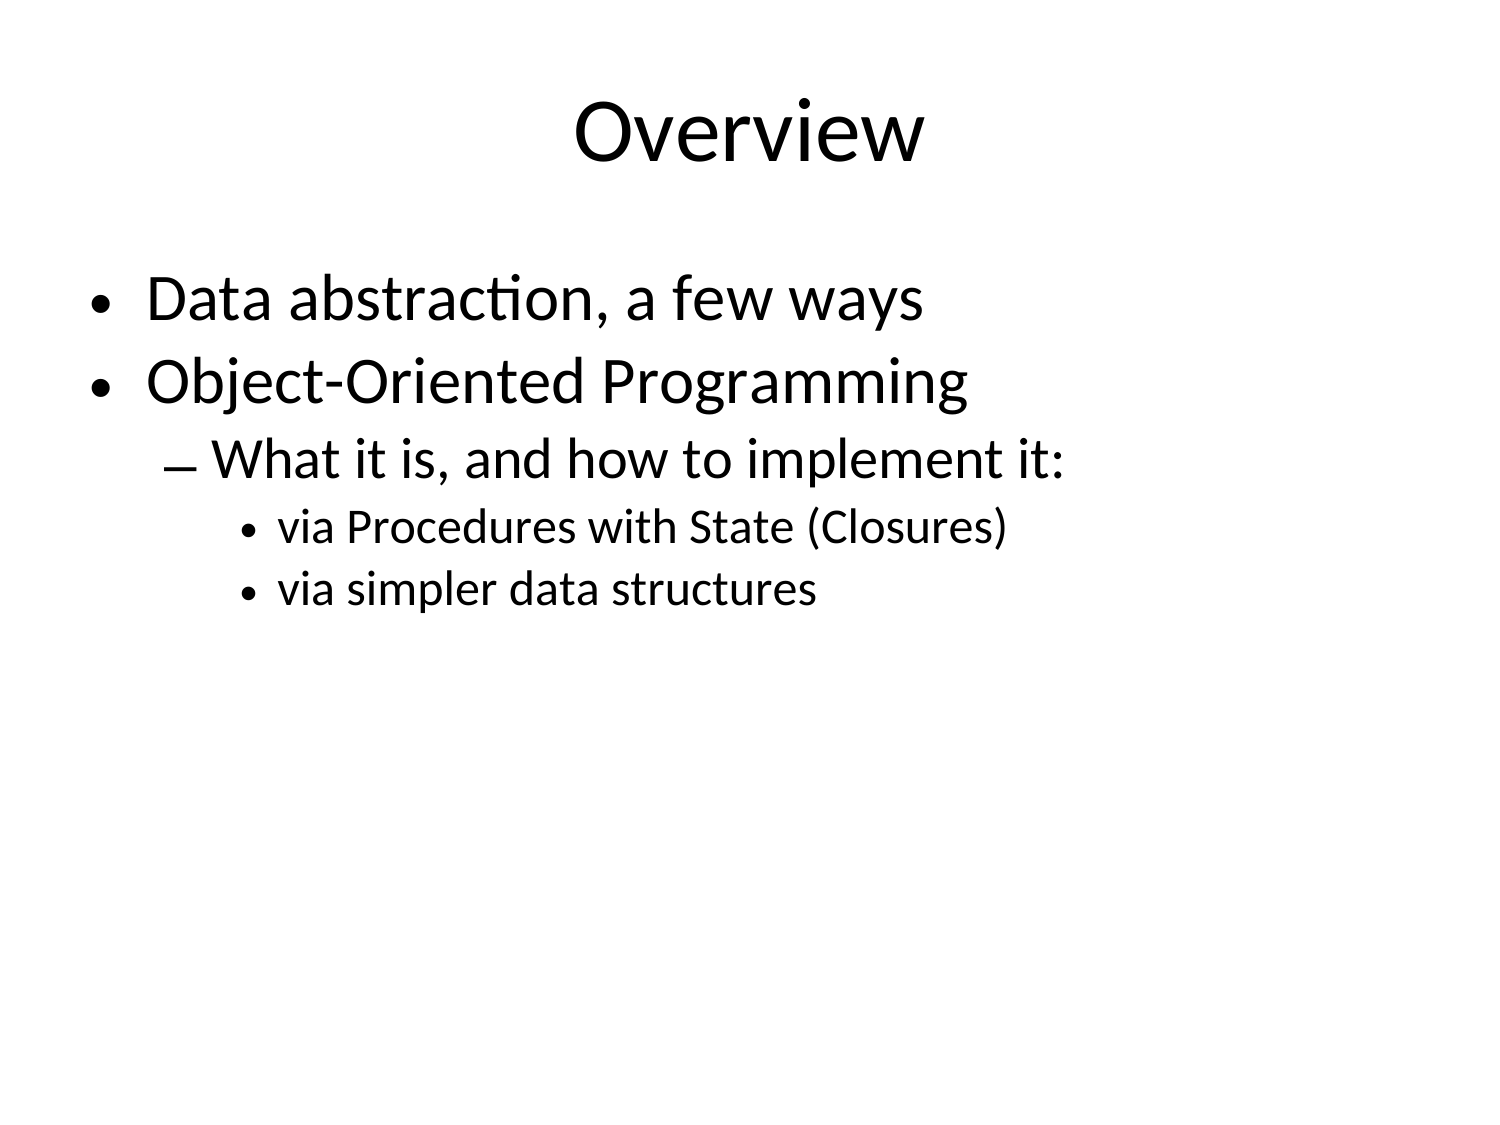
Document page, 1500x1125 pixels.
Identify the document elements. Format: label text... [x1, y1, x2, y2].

list Data abstraction, a few ways Object-Oriented Programming What it is, and how to implement it: via Procedures with State (Closures) via simpler data structures [75, 262, 1481, 1105]
title Overview [75, 45, 1426, 233]
